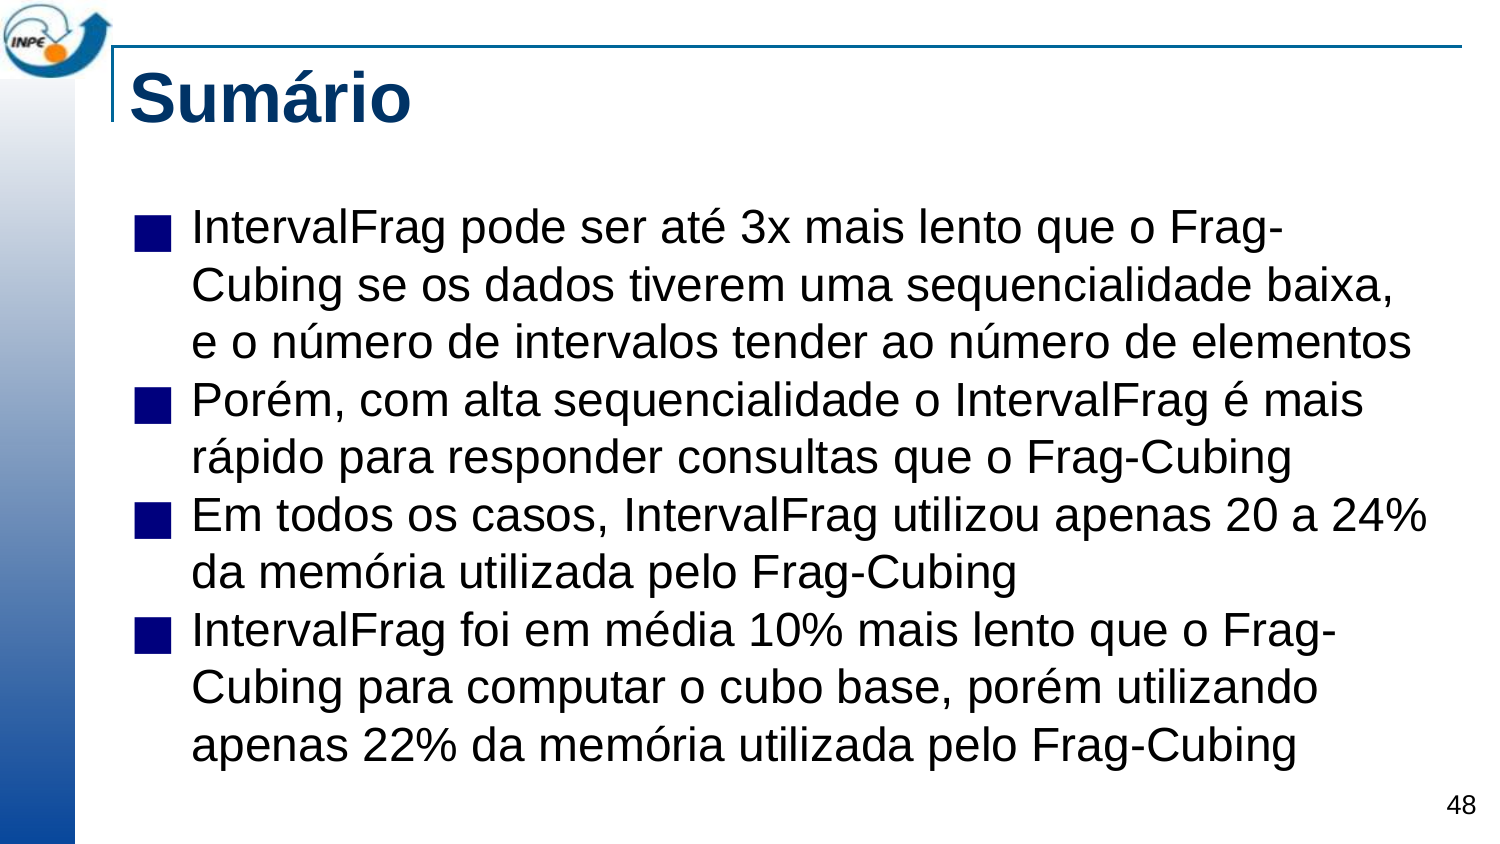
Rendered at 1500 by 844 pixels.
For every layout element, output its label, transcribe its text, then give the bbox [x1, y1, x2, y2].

title Sumário [112, 46, 1450, 141]
picture [0, 0, 113, 79]
slide_number <number> [1403, 779, 1494, 844]
list IntervalFrag pode ser até 3x mais lento que o Frag-Cubing se os dados tiverem uma sequencialidade baixa, e o número de intervalos tender ao número de elementos Porém, com alta sequencialidade o IntervalFrag é mais rápido para responder consultas que o Frag-Cubing Em todos os casos, IntervalFrag utilizou apenas 20 a 24% da memória utilizada pelo Frag-Cubing IntervalFrag foi em média 10% mais lento que o Frag-Cubing para computar o cubo base, porém utilizando apenas 22% da memória utilizada pelo Frag-Cubing [99, 187, 1450, 769]
